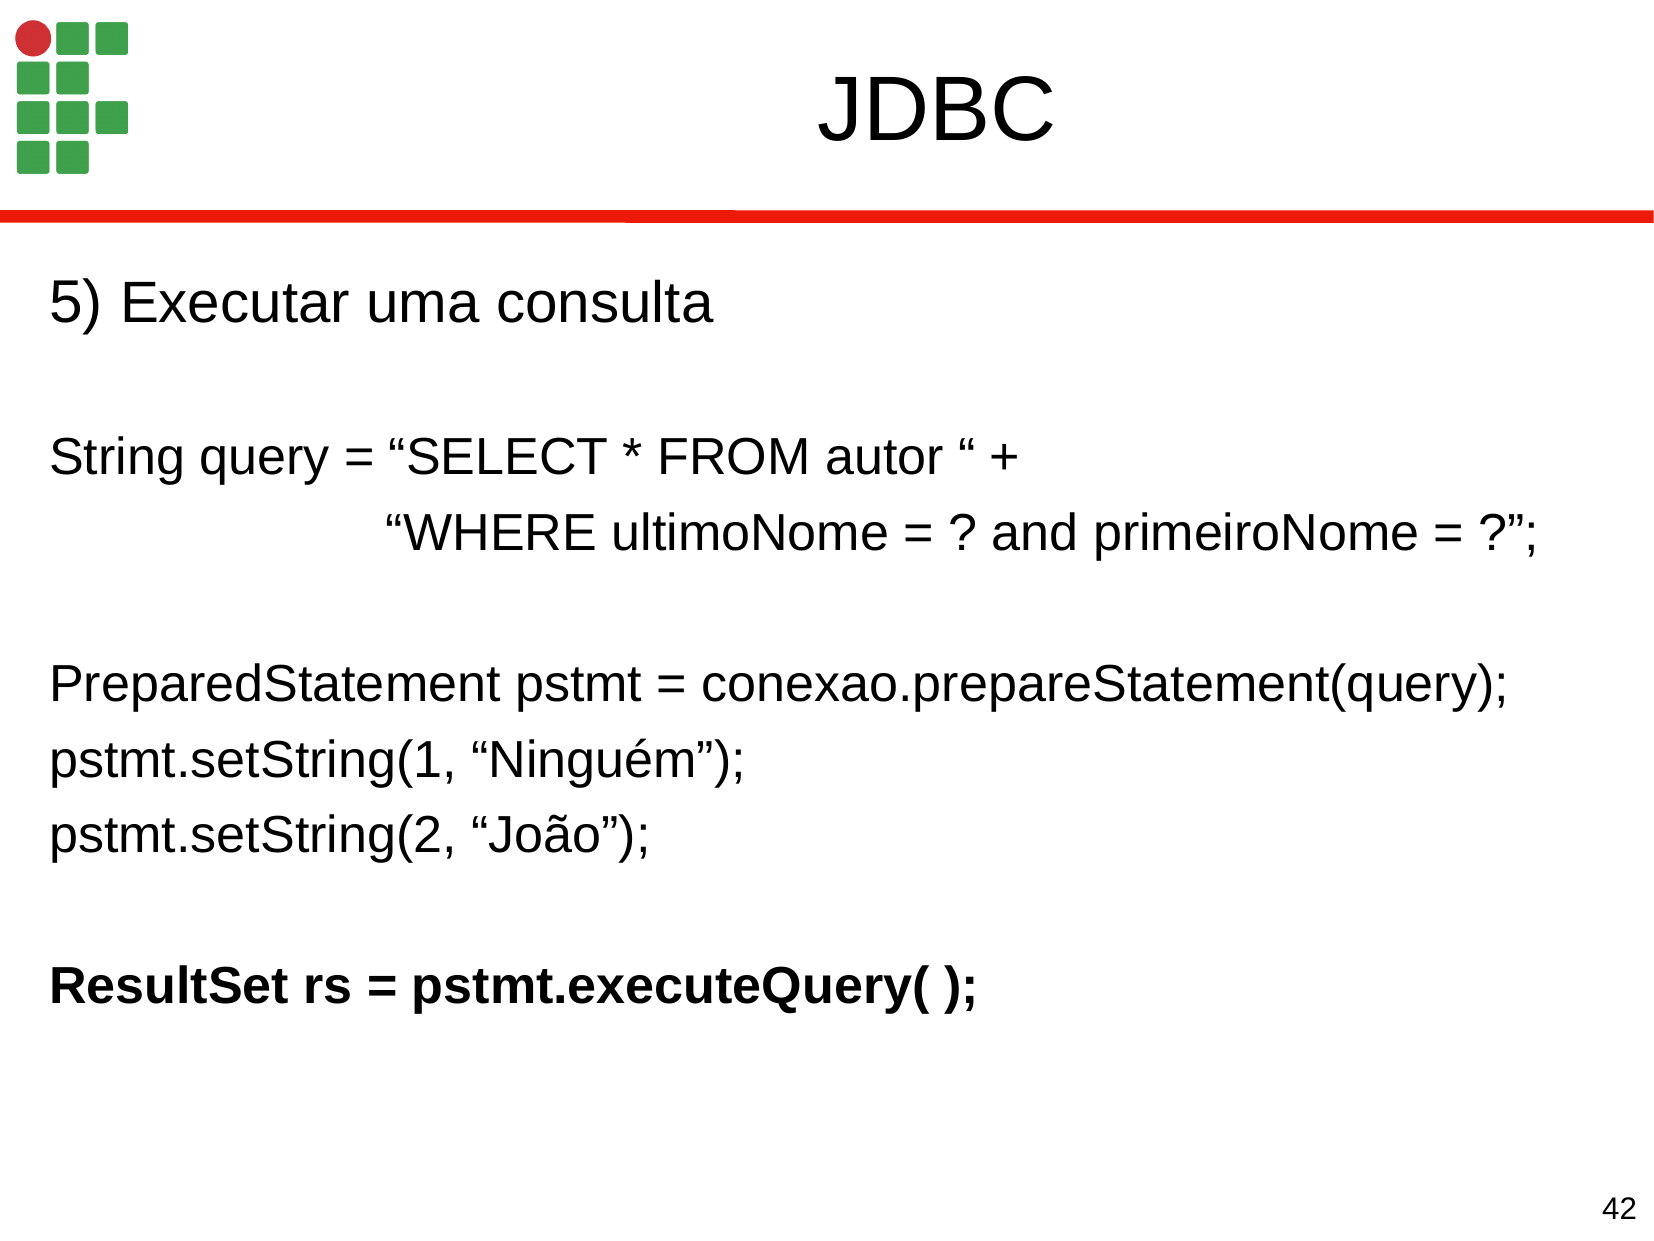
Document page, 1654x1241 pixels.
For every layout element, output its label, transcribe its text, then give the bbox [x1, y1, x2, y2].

text_box 5) Executar uma consulta String query = “SELECT * FROM autor “ + “WHERE ultimoNome = ? and primeiroNome = ?”; PreparedStatement pstmt = conexao.prepareStatement(query); pstmt.setString(1, “Ninguém”); pstmt.setString(2, “João”); ResultSet rs = pstmt.executeQuery( ); [32, 253, 1654, 1205]
text_box JDBC [253, 0, 1622, 207]
picture [14, 16, 130, 178]
text_box <number> [1185, 1179, 1654, 1220]
